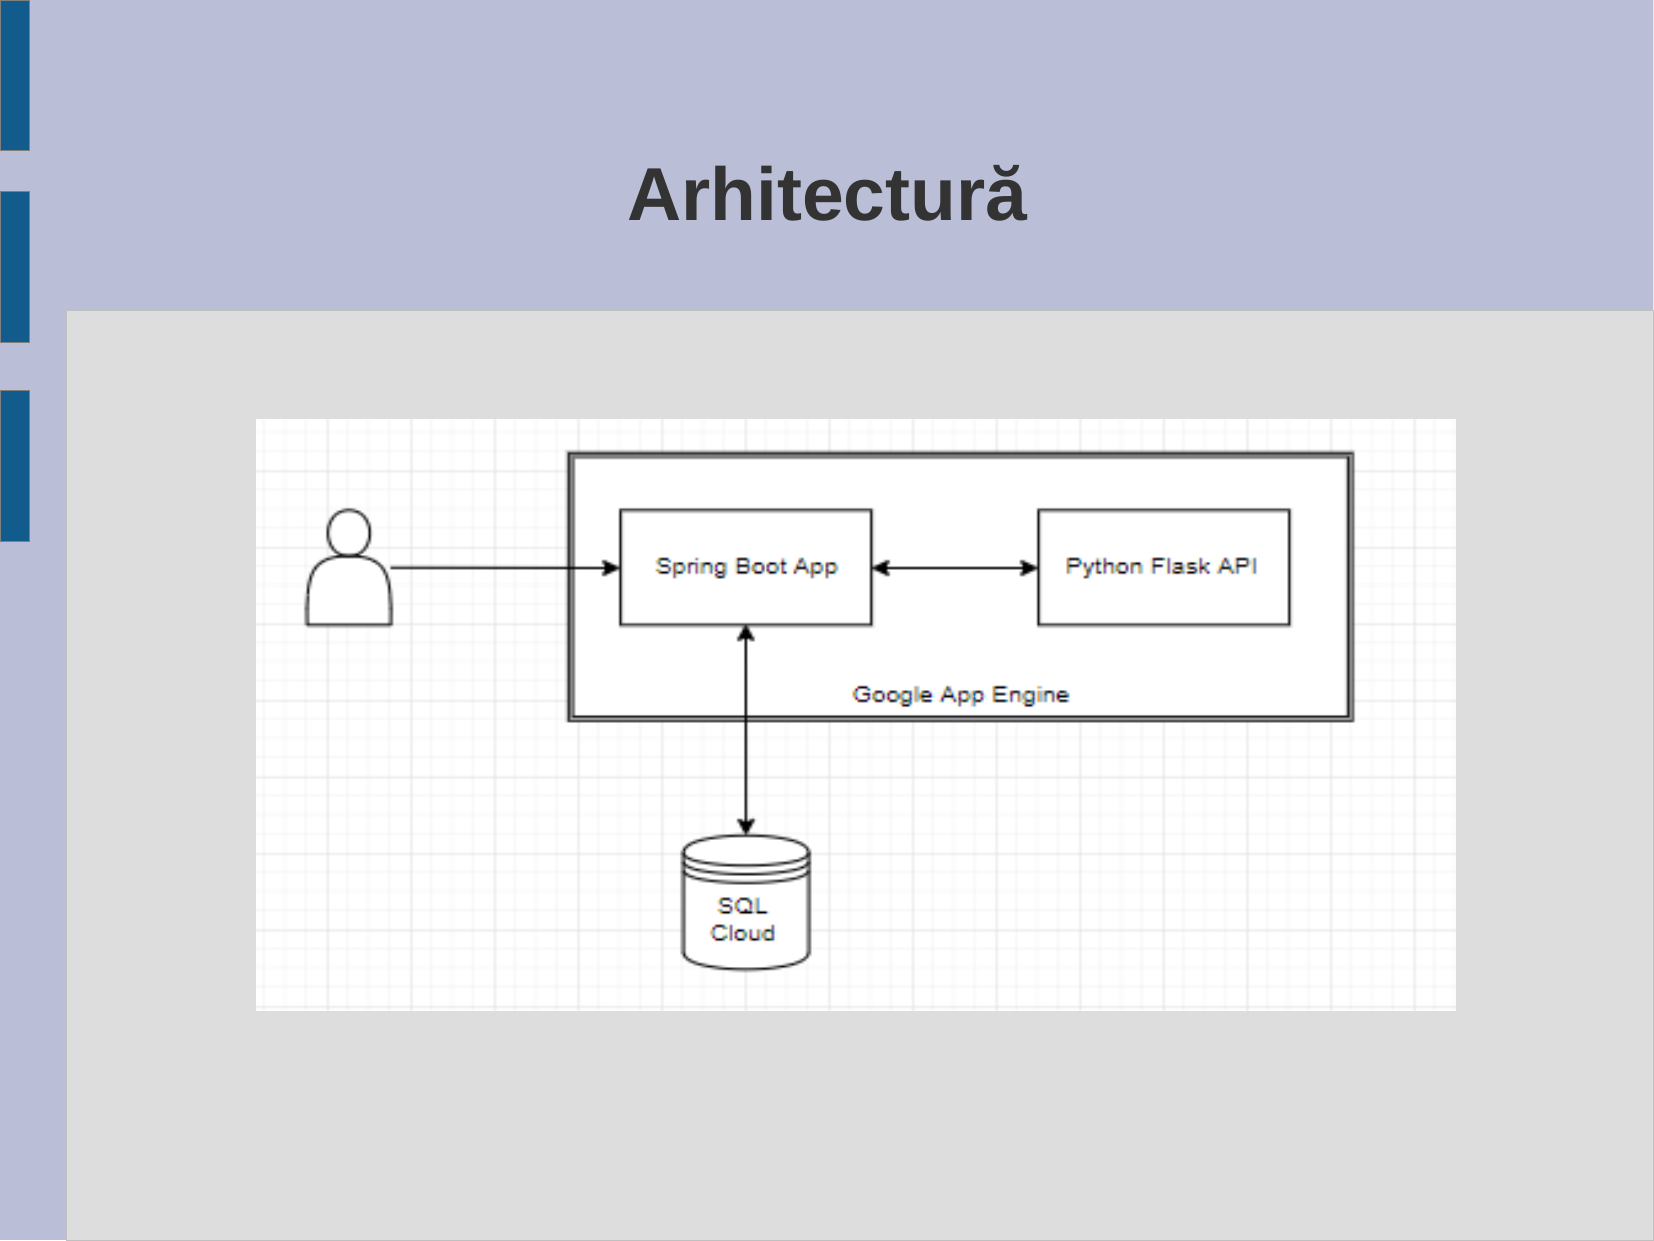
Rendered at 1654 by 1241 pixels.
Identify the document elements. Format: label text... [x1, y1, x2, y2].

title Arhitectură [121, 91, 1534, 299]
picture [256, 419, 1456, 1011]
